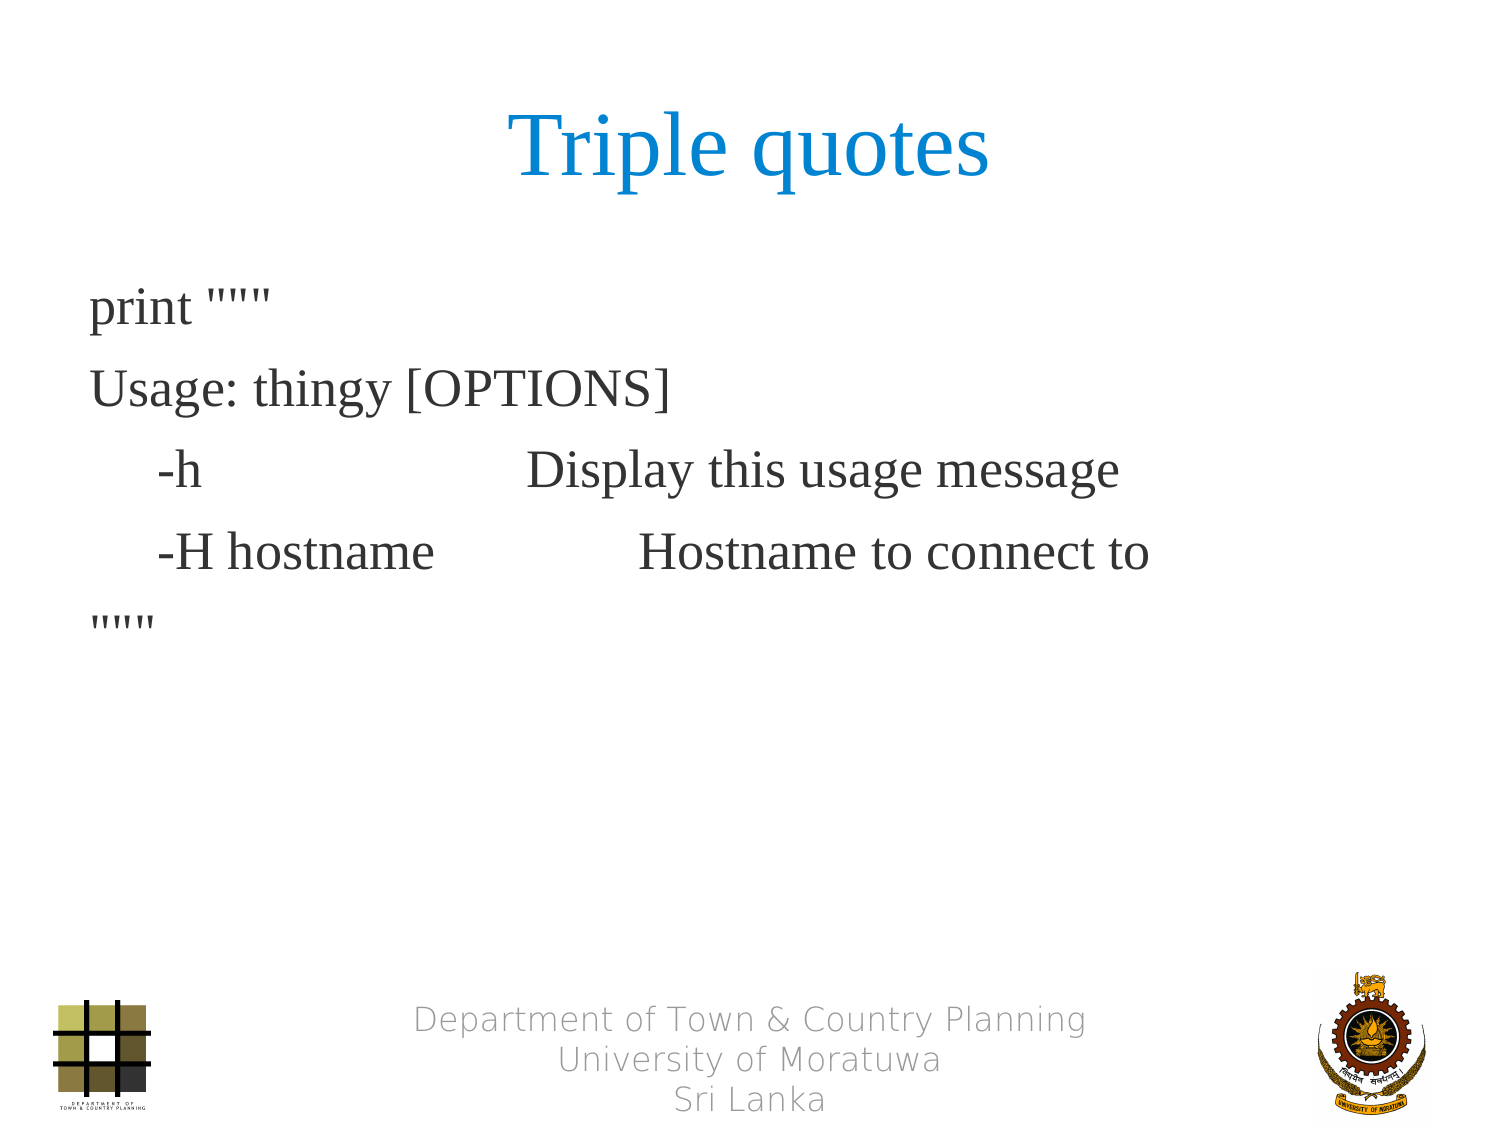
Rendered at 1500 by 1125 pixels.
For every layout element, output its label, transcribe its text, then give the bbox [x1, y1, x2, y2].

picture [53, 1000, 151, 1110]
title Triple quotes [75, 45, 1426, 233]
list print """ Usage: thingy [OPTIONS] -h Display this usage message -H hostname Hostname to connect to """ [75, 262, 1426, 916]
picture [1312, 966, 1435, 1125]
